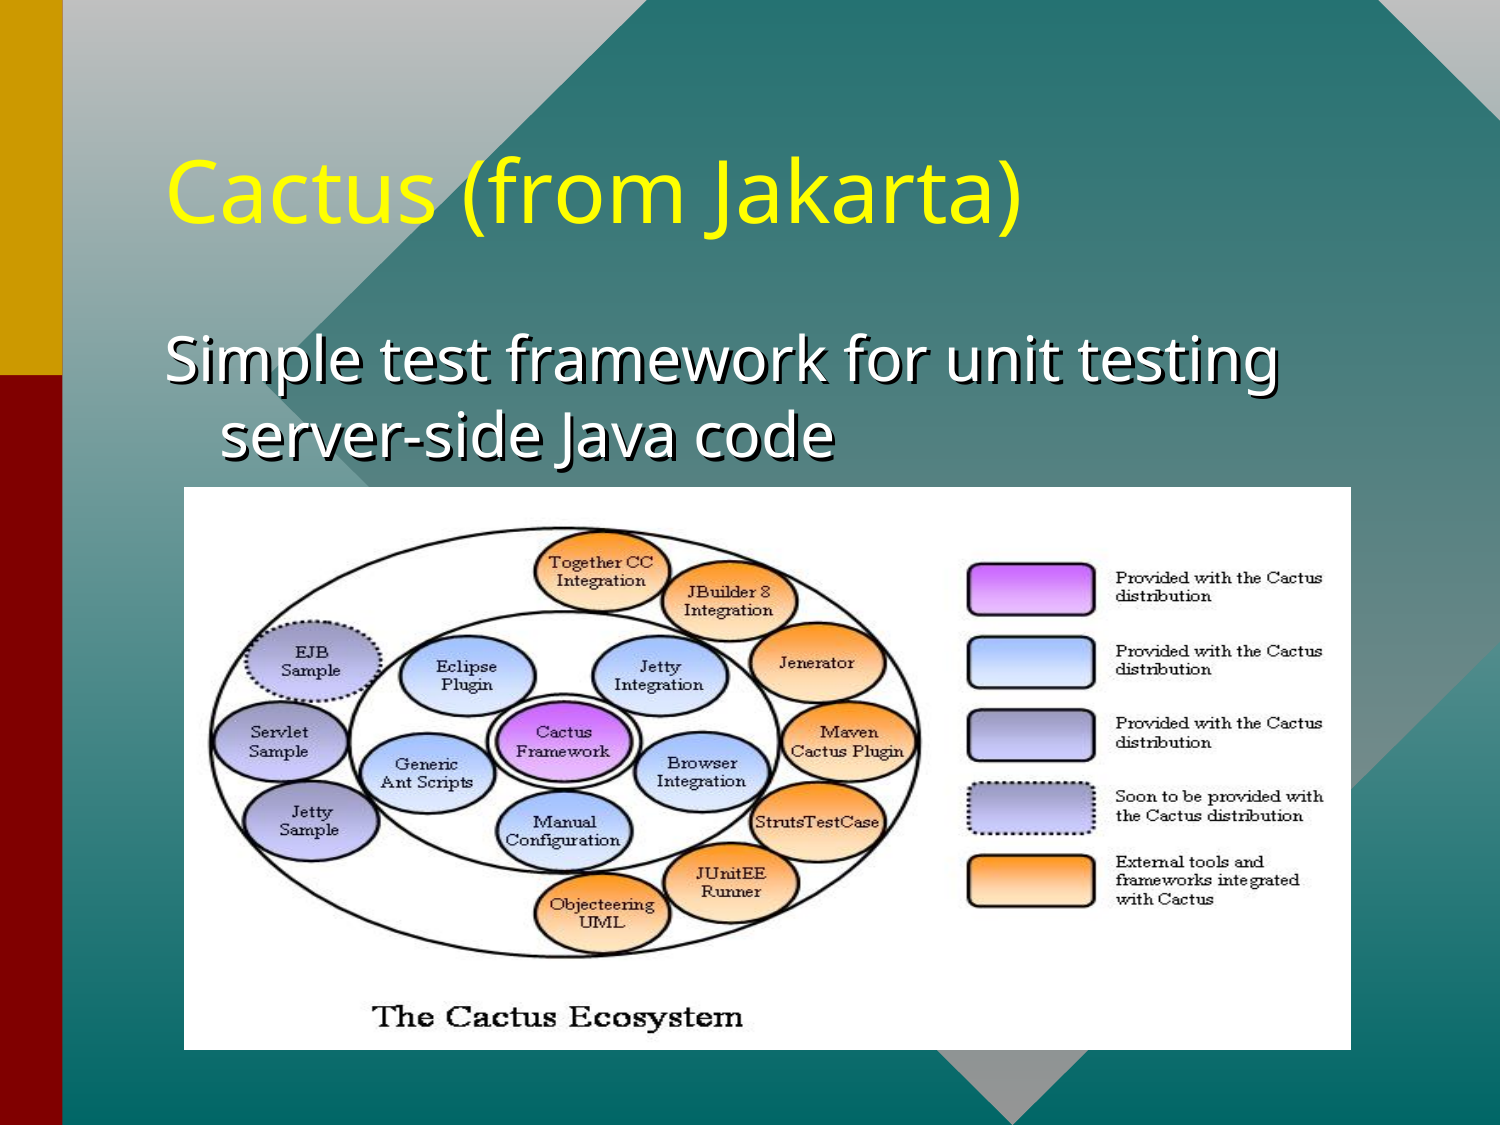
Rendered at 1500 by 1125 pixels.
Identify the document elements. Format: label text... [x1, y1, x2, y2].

picture [184, 487, 1351, 1051]
title Cactus (from Jakarta) [150, 99, 1351, 288]
list Simple test framework for unit testing server-side Java code [149, 312, 1388, 976]
